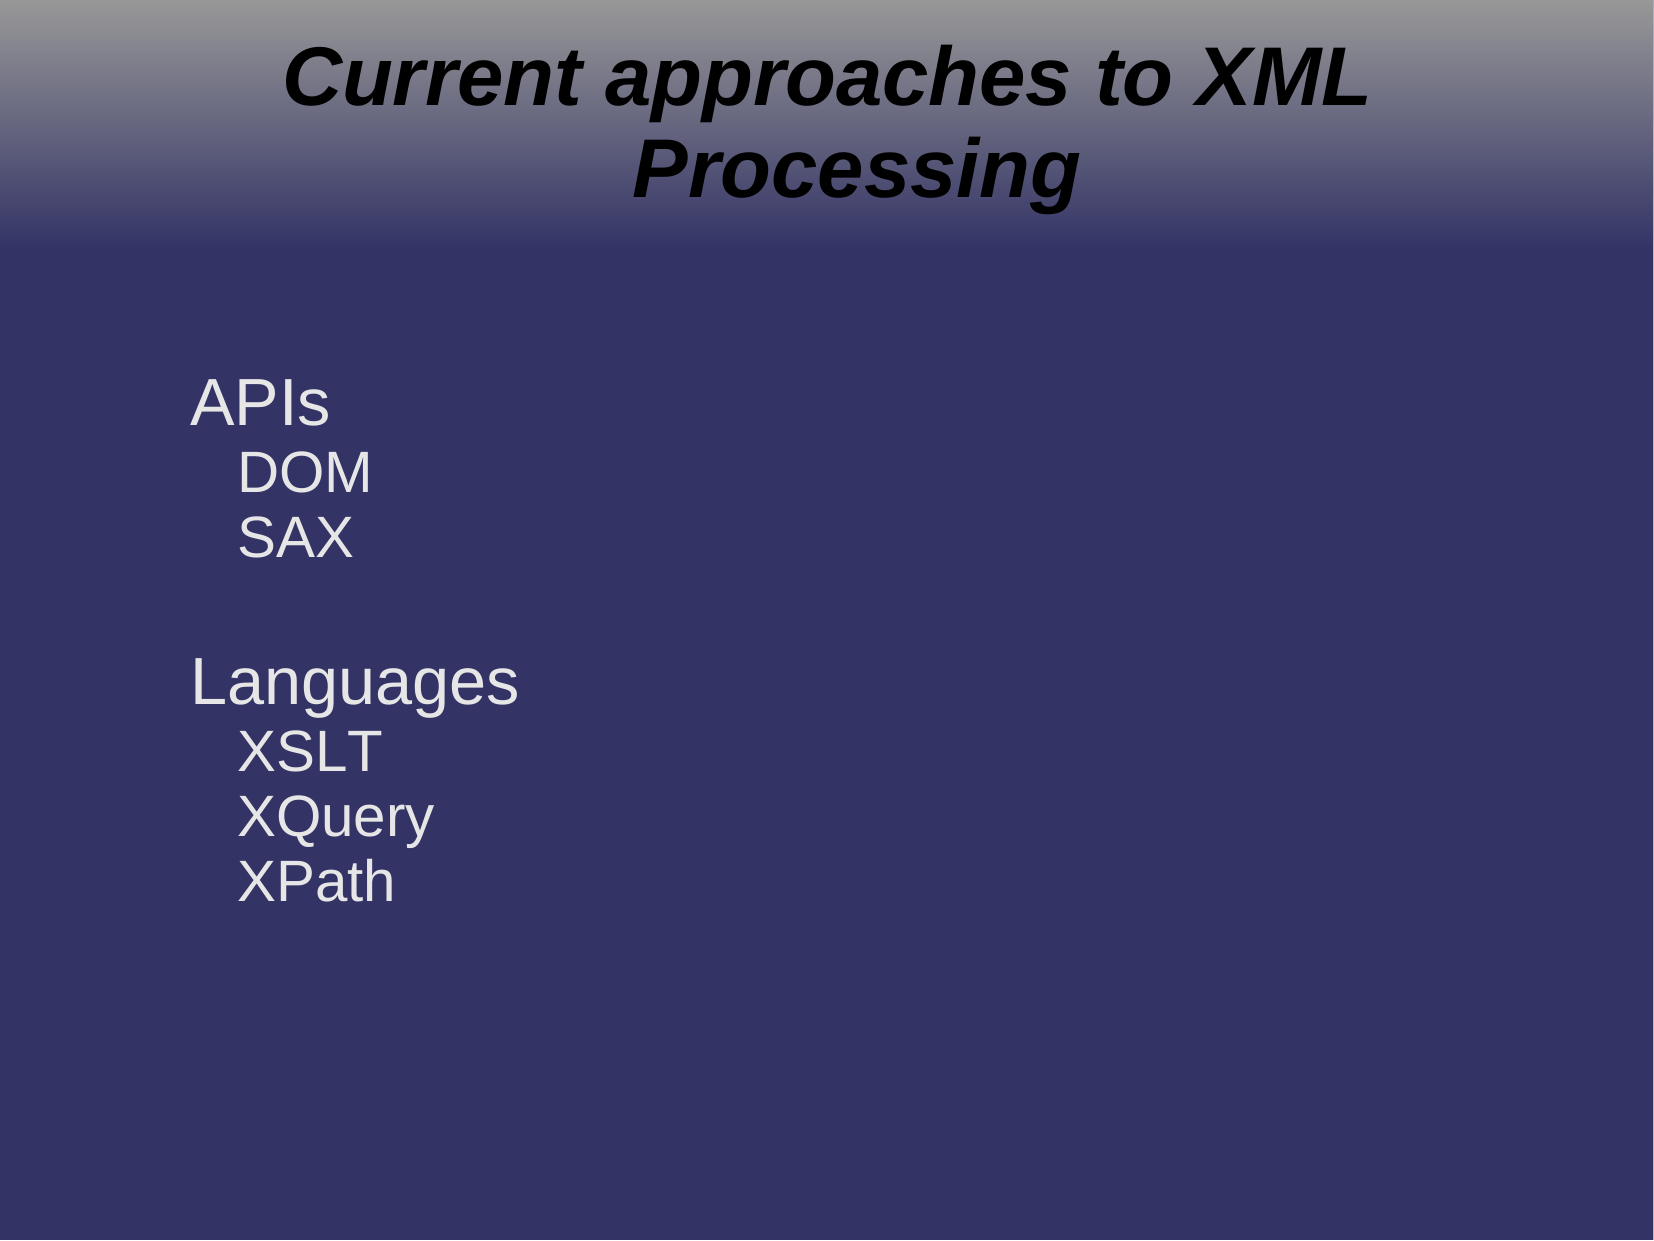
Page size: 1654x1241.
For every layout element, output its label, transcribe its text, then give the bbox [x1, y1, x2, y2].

list APIs DOM SAX Languages XSLT XQuery XPath [178, 364, 1570, 1147]
title Current approaches to XML Processing [121, 15, 1534, 231]
